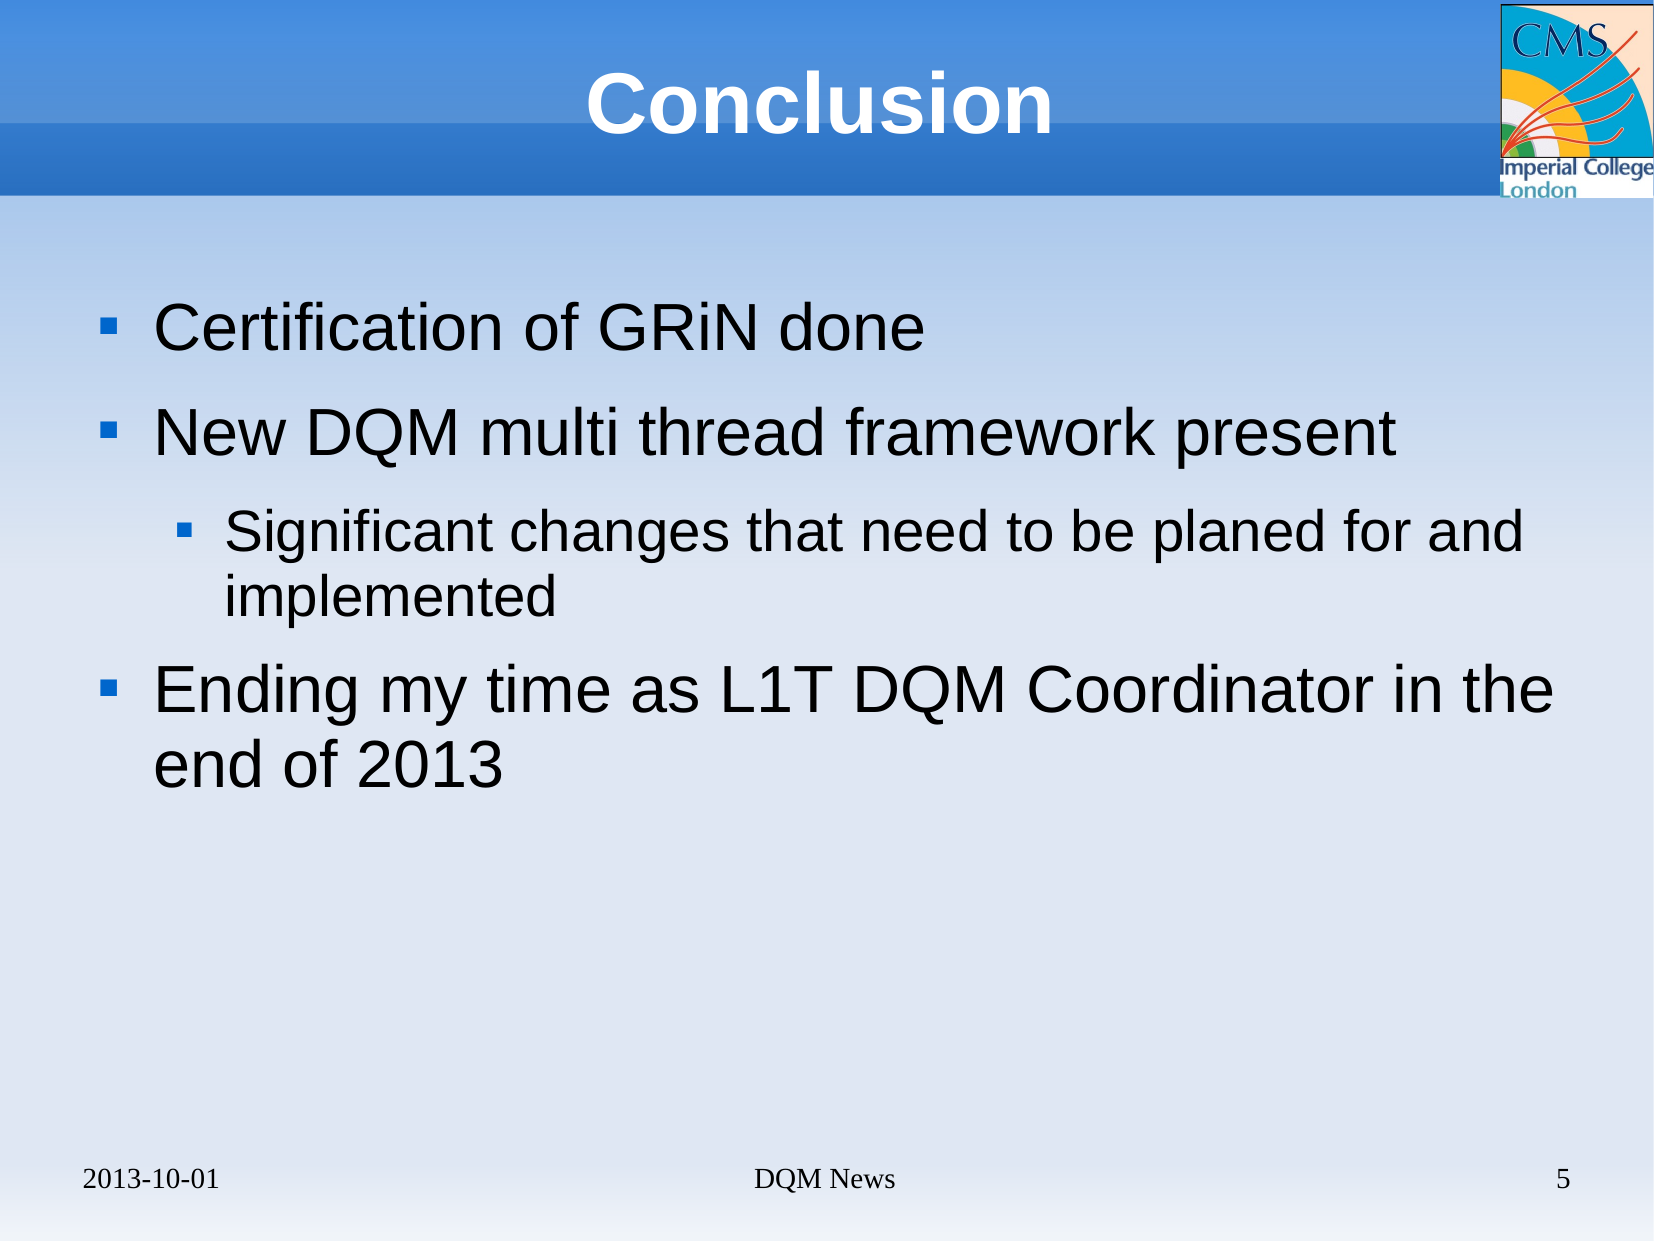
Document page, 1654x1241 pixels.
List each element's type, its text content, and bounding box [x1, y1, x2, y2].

picture [0, 0, 1654, 1241]
list Certification of GRiN done New DQM multi thread framework present Significant changes that need to be planed for and implemented Ending my time as L1T DQM Coordinator in the end of 2013 [82, 290, 1571, 1109]
title Conclusion [76, 0, 1565, 208]
